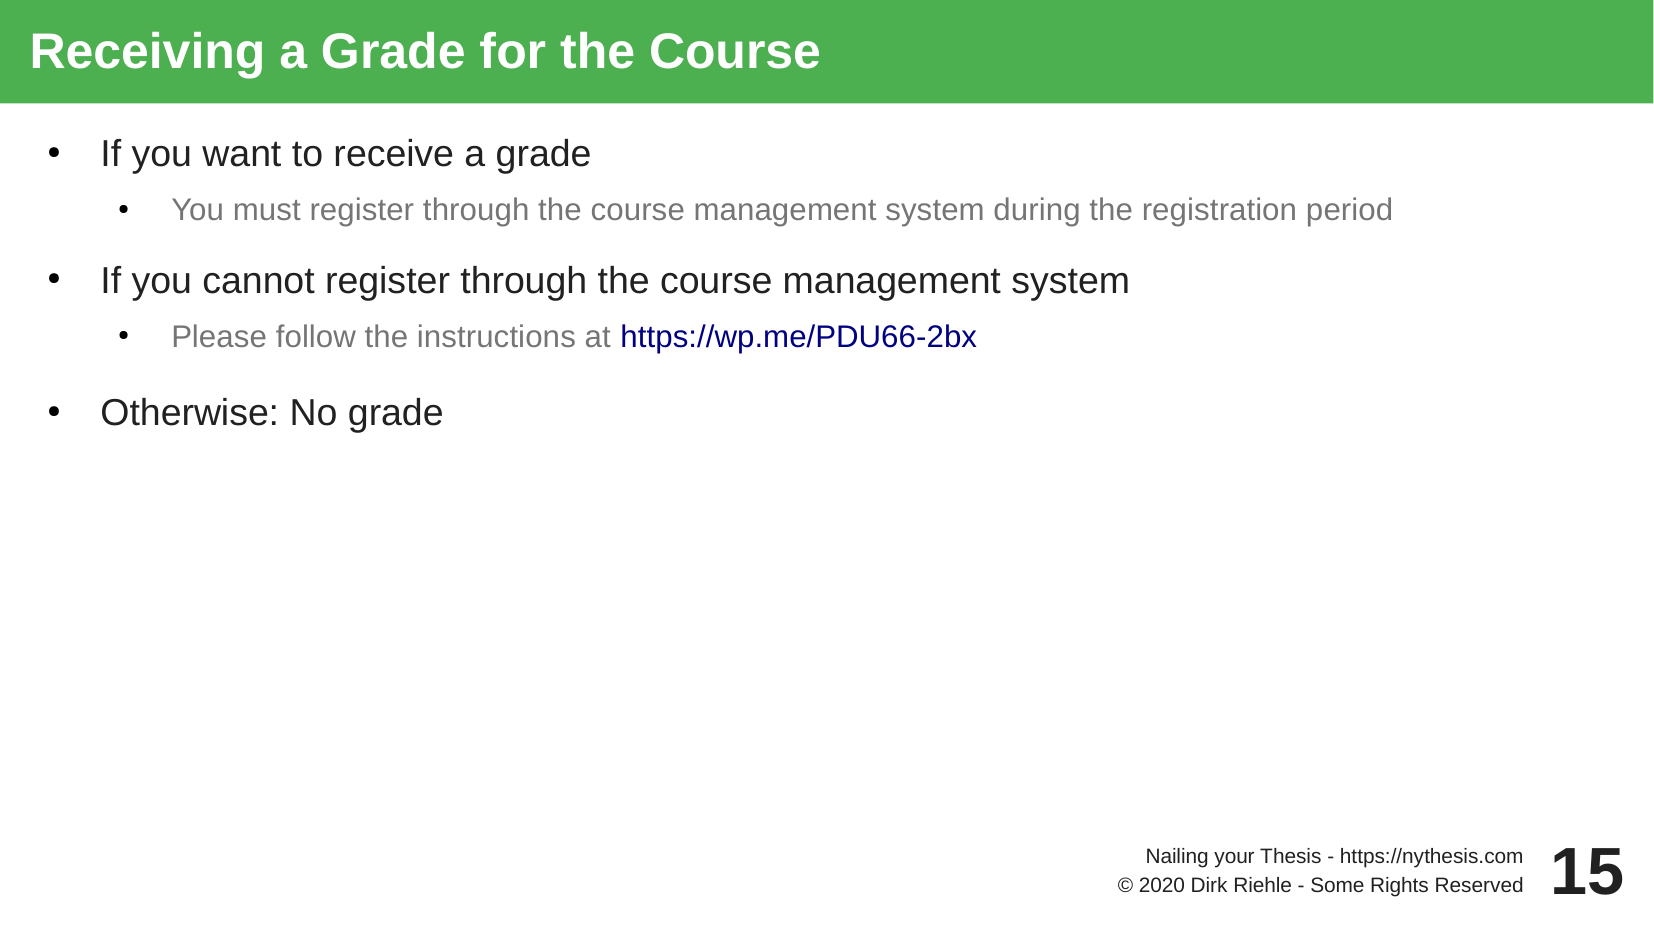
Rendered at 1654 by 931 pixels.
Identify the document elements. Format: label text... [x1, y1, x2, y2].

title Receiving a Grade for the Course [0, 0, 1654, 104]
list If you want to receive a grade You must register through the course management system during the registration period If you cannot register through the course management system Please follow the instructions at https://wp.me/PDU66-2bx Otherwise: No grade [29, 132, 1625, 813]
